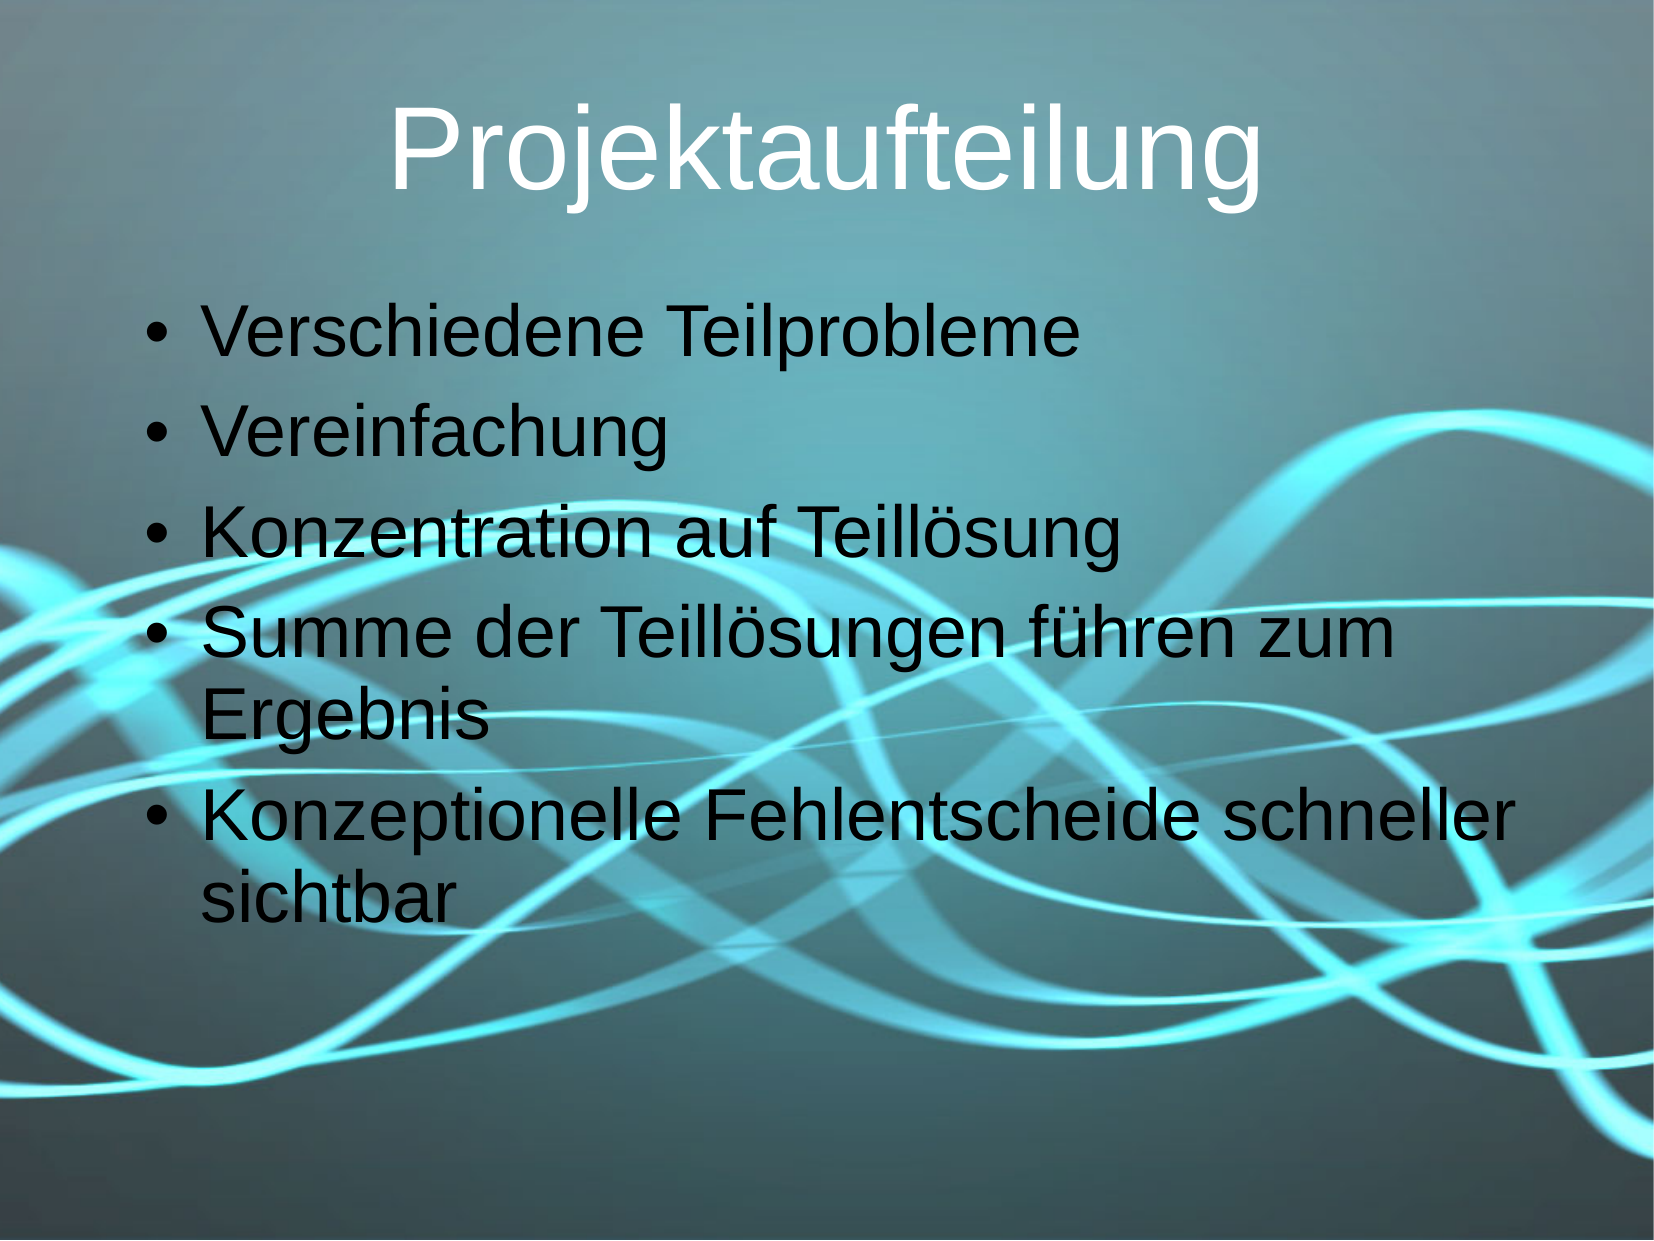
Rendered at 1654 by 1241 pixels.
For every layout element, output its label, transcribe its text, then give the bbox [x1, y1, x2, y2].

picture [0, 0, 1654, 1240]
list Verschiedene Teilprobleme Vereinfachung Konzentration auf Teillösung Summe der Teillösungen führen zum Ergebnis Konzeptionelle Fehlentscheide schneller sichtbar [82, 290, 1571, 1010]
title Projektaufteilung [124, 15, 1530, 282]
